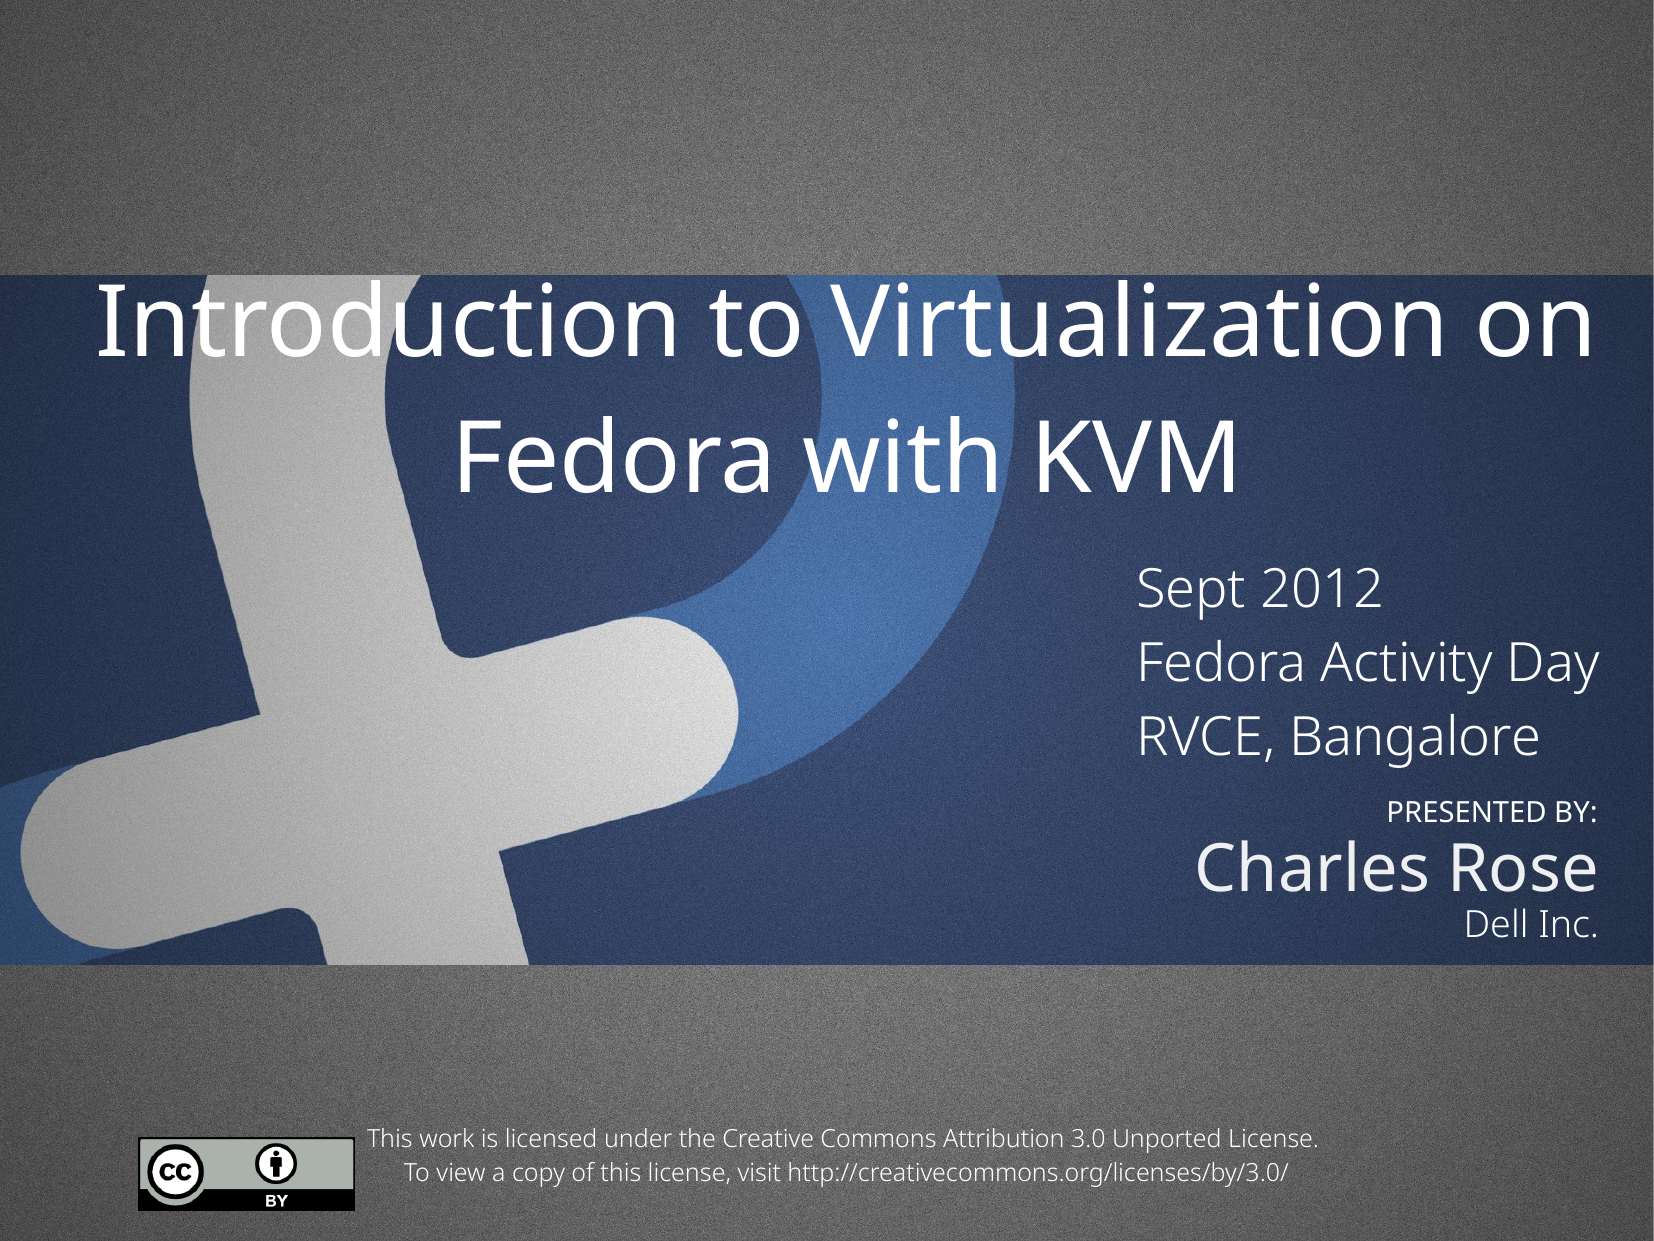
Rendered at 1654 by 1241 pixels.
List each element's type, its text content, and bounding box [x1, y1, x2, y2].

subtitle Sept 2012 Fedora Activity Day RVCE, Bangalore [442, 549, 1601, 739]
picture [0, 0, 1654, 1241]
text_box PRESENTED BY: [797, 784, 1613, 855]
text_box Dell Inc. [531, 887, 1615, 958]
text_box Charles Rose [649, 818, 1615, 887]
text_box This work is licensed under the Creative Commons Attribution 3.0 Unported License. To view a copy of this license, visit http://creativecommons.org/licenses/by/3.0/ [75, 1123, 1613, 1197]
title Introduction to Virtualization on Fedora with KVM [88, 236, 1599, 535]
